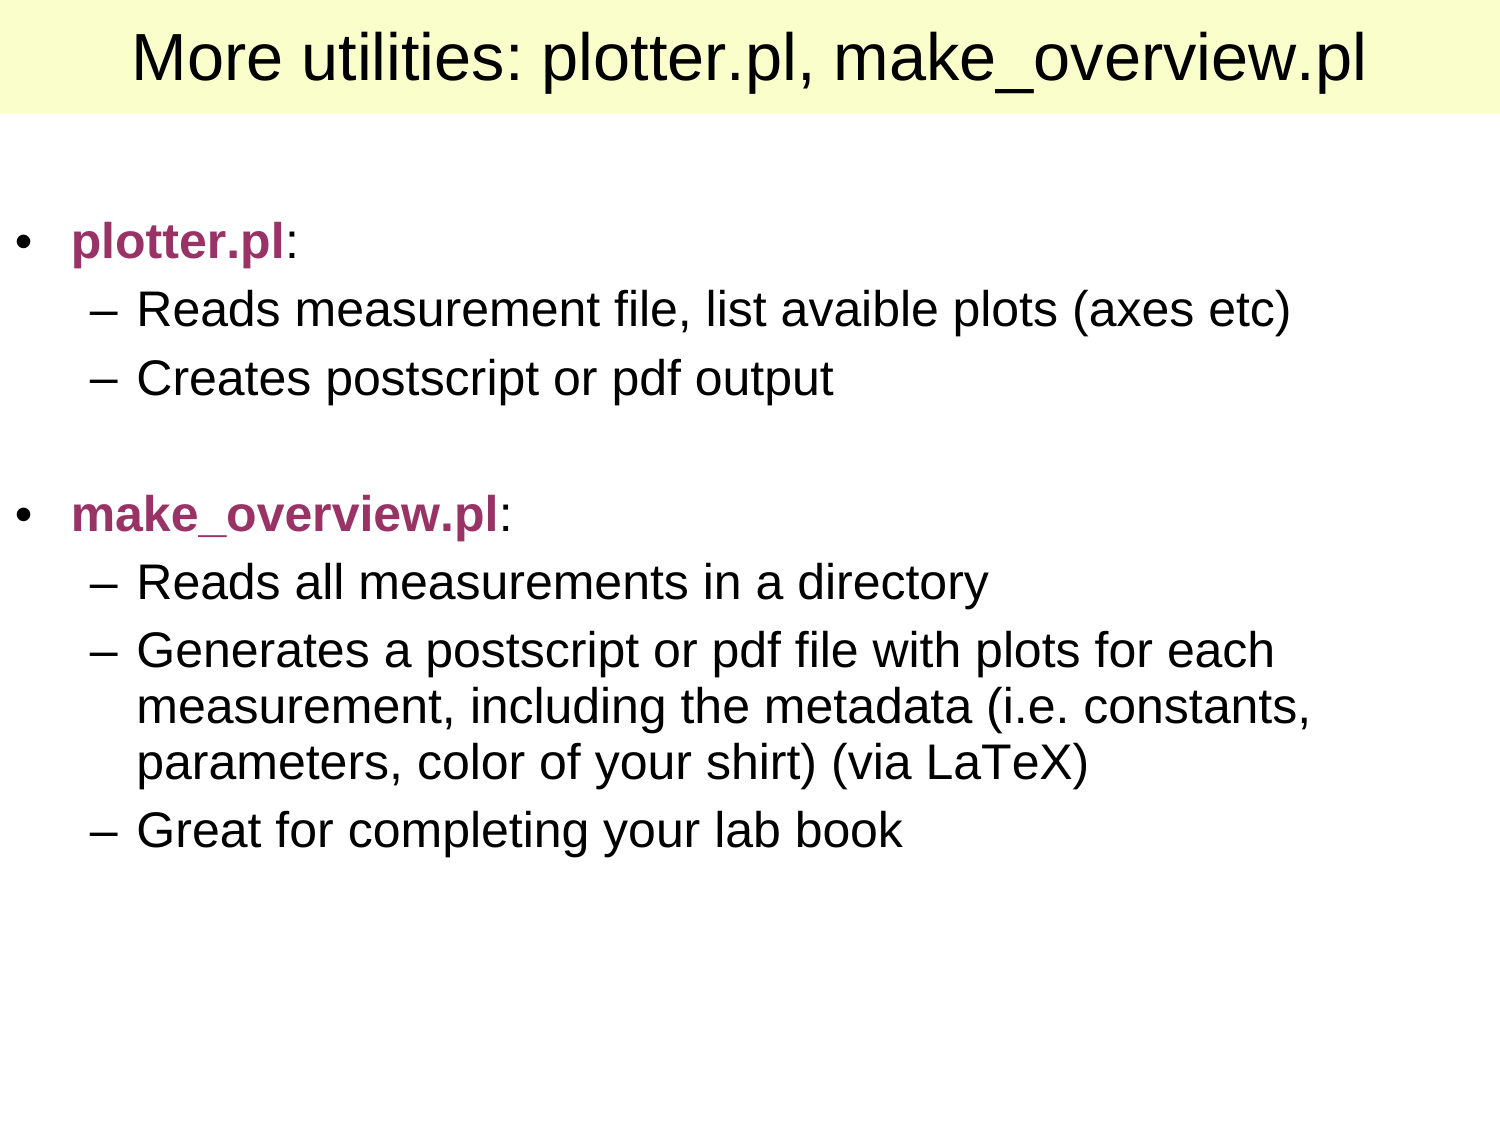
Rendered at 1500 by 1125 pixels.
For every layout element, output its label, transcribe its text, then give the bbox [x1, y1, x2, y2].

list plotter.pl: Reads measurement file, list avaible plots (axes etc) Creates postscript or pdf output make_overview.pl: Reads all measurements in a directory Generates a postscript or pdf file with plots for each measurement, including the metadata (i.e. constants, parameters, color of your shirt) (via LaTeX) Great for completing your lab book [0, 137, 1500, 1125]
title More utilities: plotter.pl, make_overview.pl [0, 0, 1500, 114]
